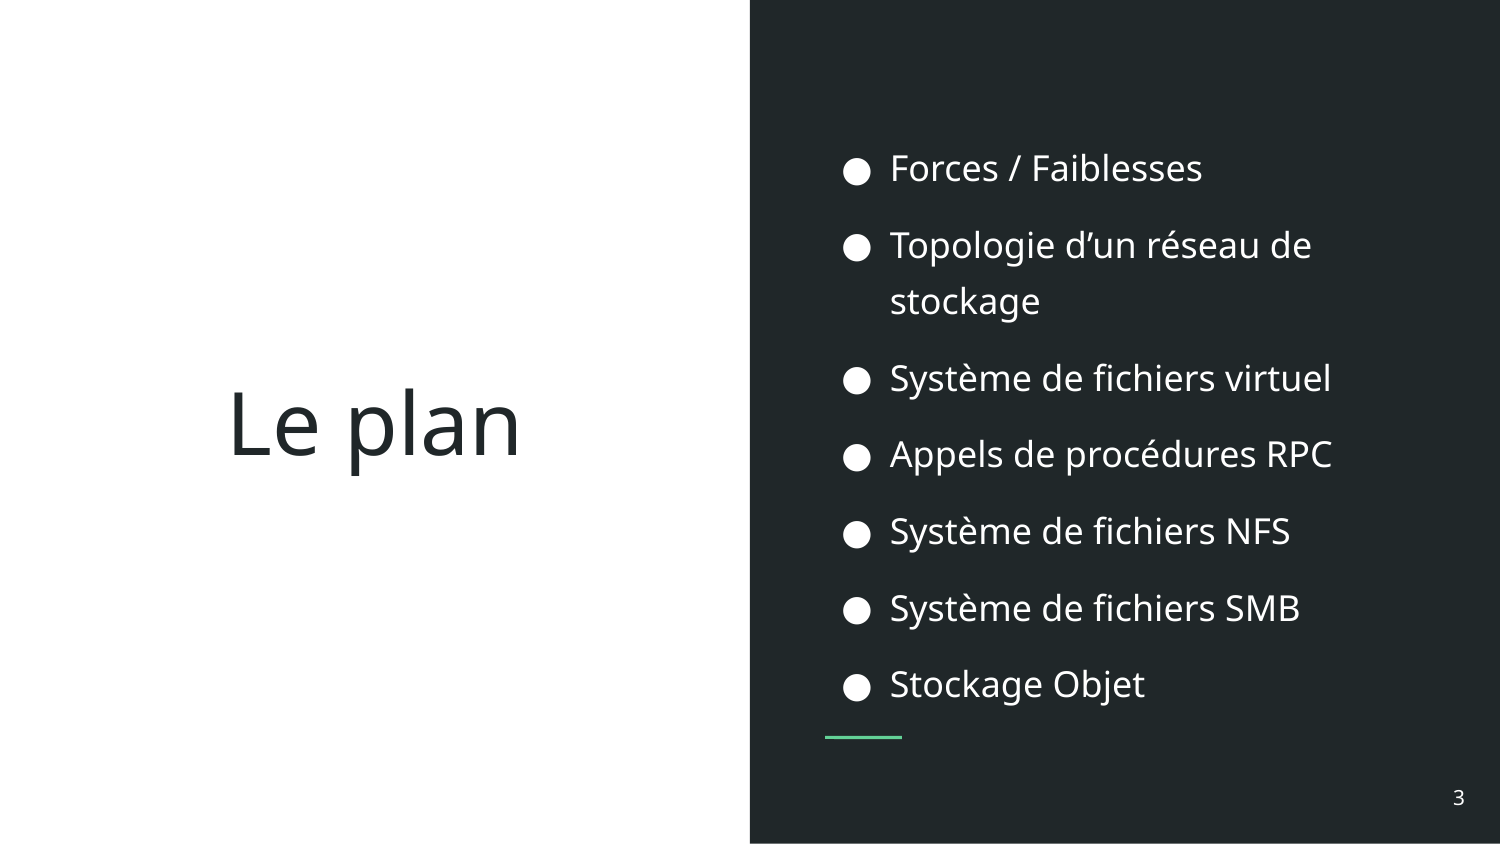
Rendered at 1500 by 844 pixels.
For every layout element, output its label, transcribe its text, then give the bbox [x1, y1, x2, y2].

list Forces / Faiblesses Topologie d’un réseau de stockage Système de fichiers virtuel Appels de procédures RPC Système de fichiers NFS Système de fichiers SMB Stockage Objet [810, 118, 1440, 725]
slide_number <numéro> [1389, 764, 1480, 830]
title Le plan [43, 281, 708, 562]
